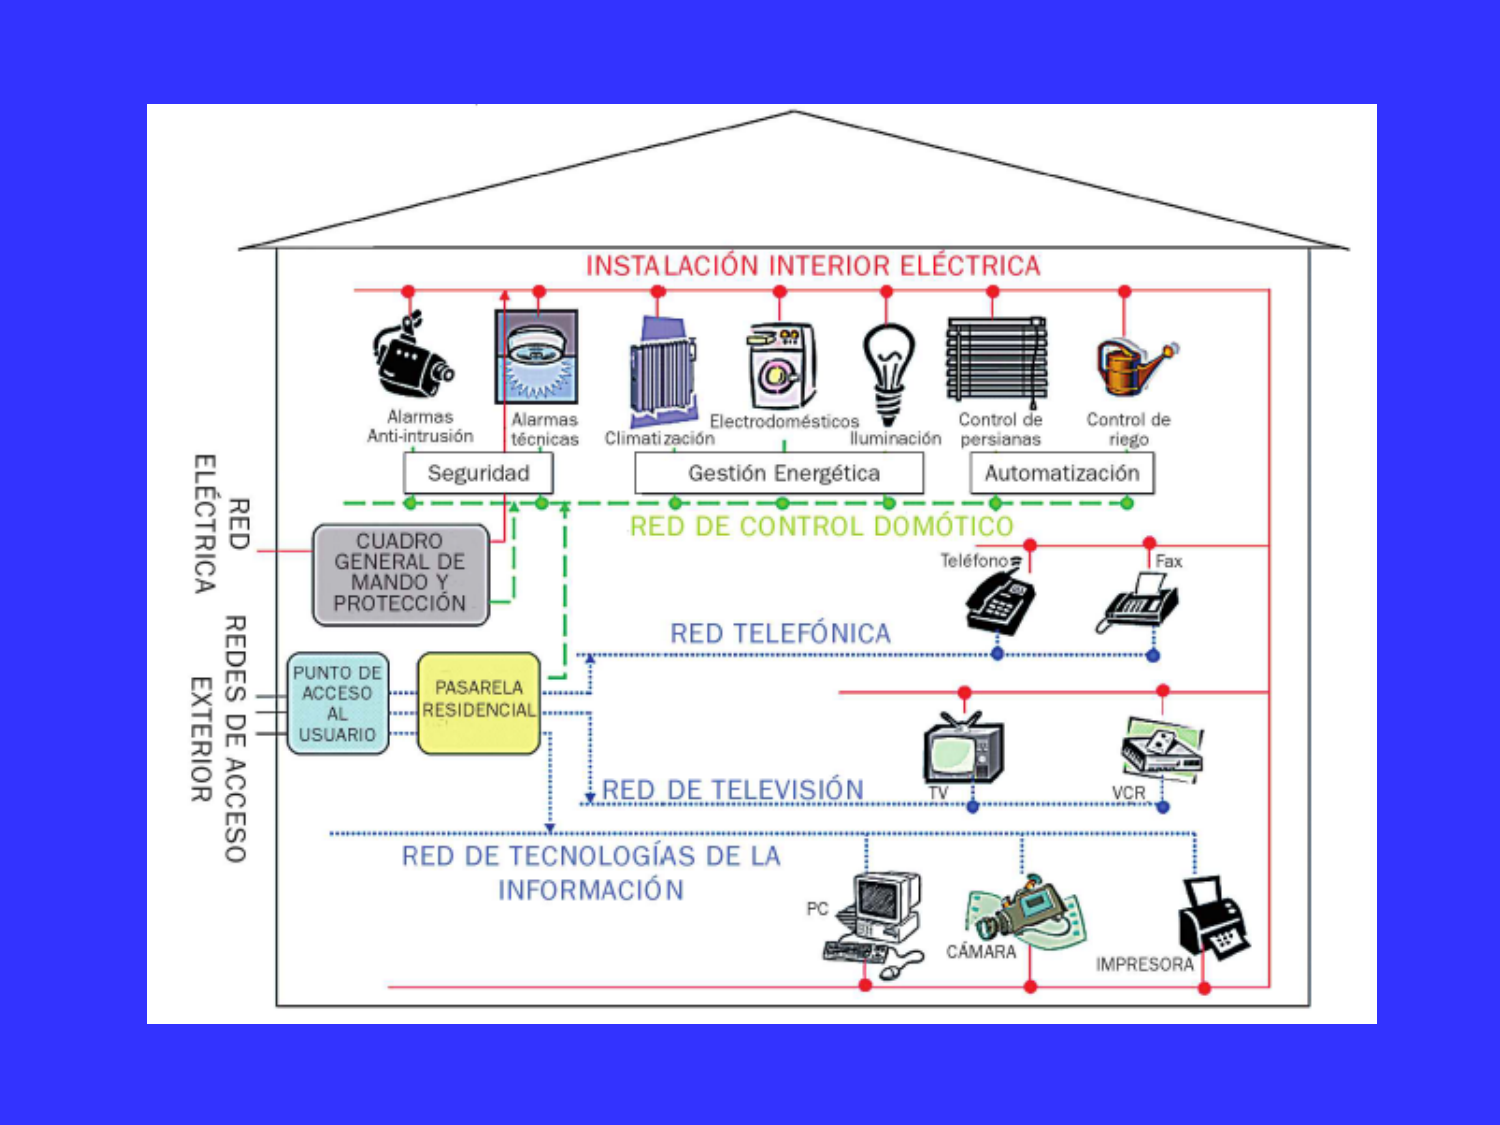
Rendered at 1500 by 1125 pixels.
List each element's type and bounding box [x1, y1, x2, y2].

picture [147, 104, 1377, 1024]
